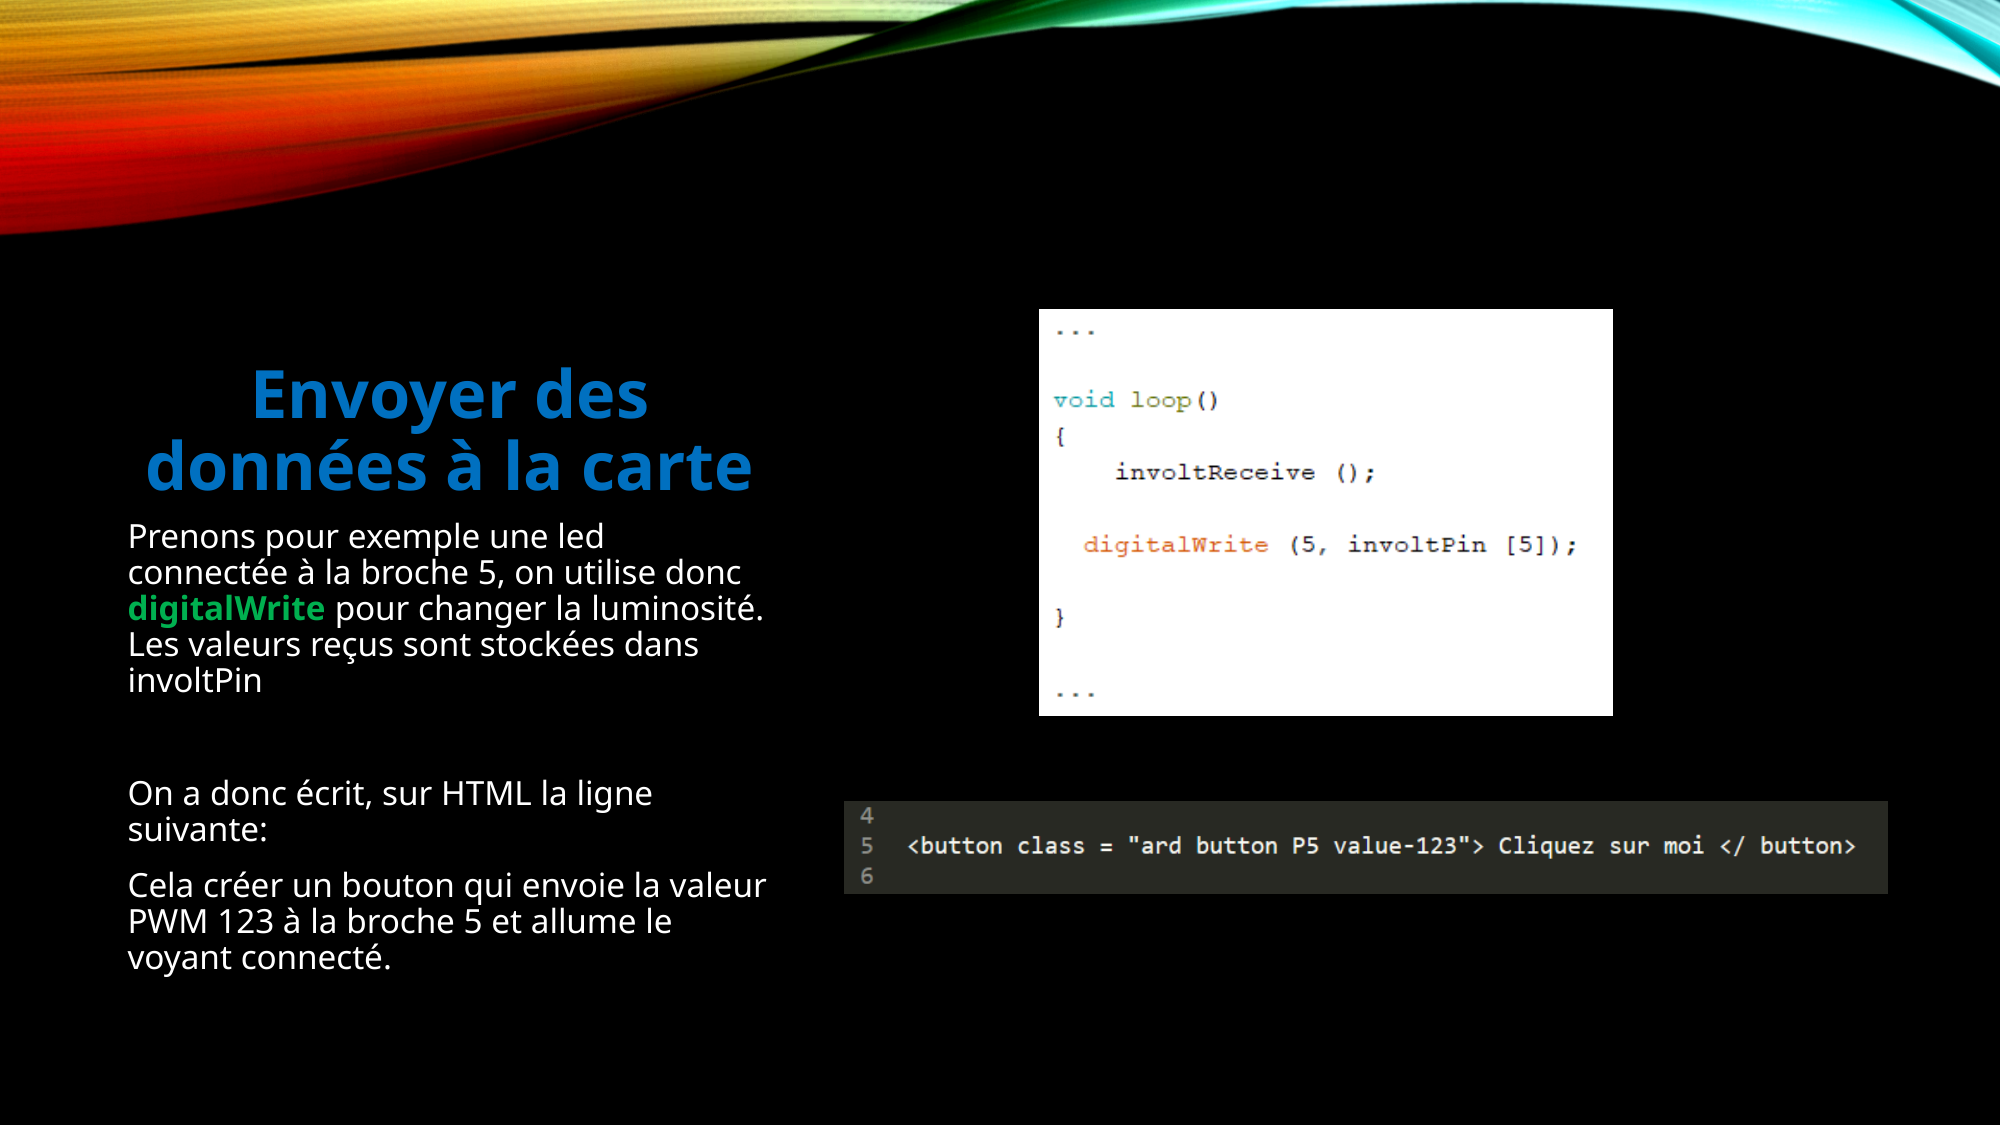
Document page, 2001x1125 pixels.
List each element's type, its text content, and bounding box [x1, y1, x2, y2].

picture [1039, 309, 1613, 716]
list Prenons pour exemple une led connectée à la broche 5, on utilise donc digitalWrite pour changer la luminosité. Les valeurs reçus sont stockées dans involtPin On a donc écrit, sur HTML la ligne suivante: Cela créer un bouton qui envoie la valeur PWM 123 à la broche 5 et allume le voyant connecté. [112, 512, 788, 1021]
title Envoyer des données à la carte [112, 249, 788, 512]
picture [844, 801, 1888, 894]
